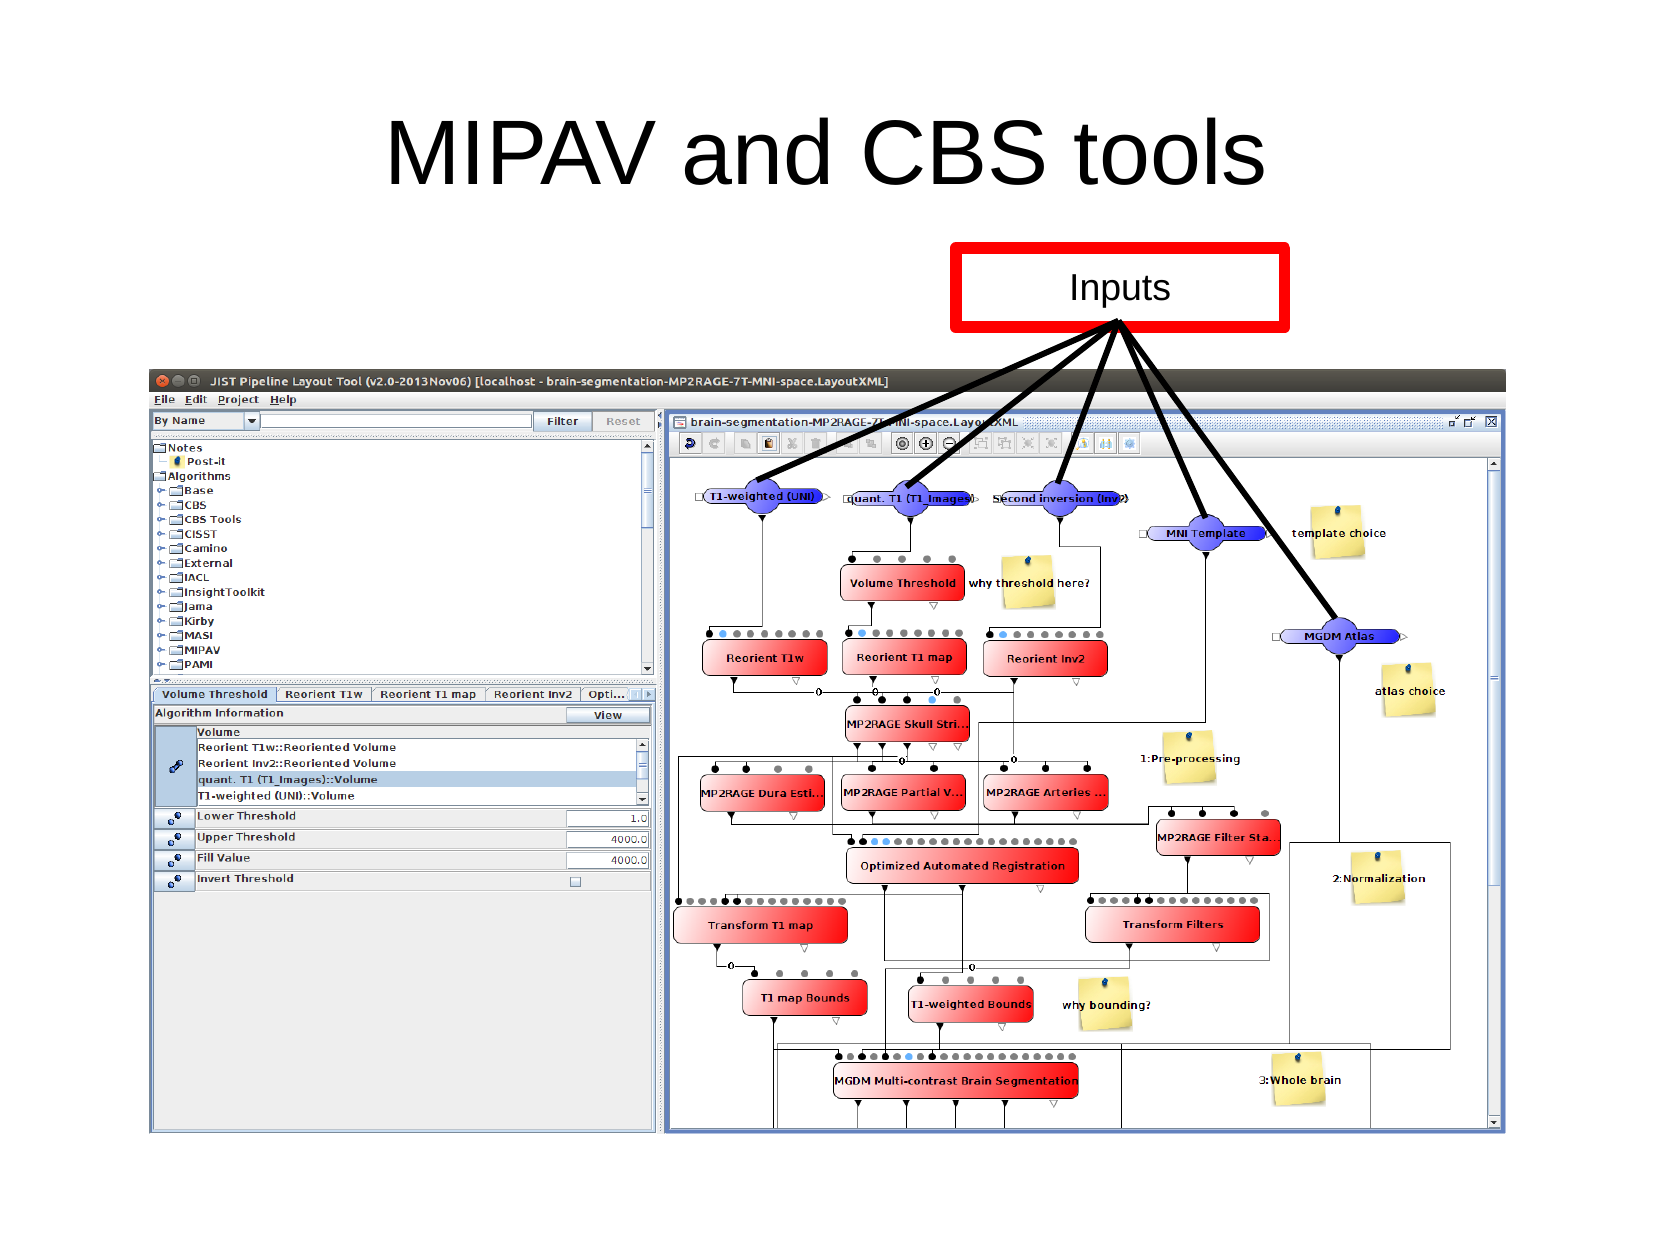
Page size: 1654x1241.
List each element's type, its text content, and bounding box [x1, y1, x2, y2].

picture [149, 369, 1506, 1134]
text_box Inputs [955, 248, 1285, 328]
title MIPAV and CBS tools [82, 49, 1571, 257]
